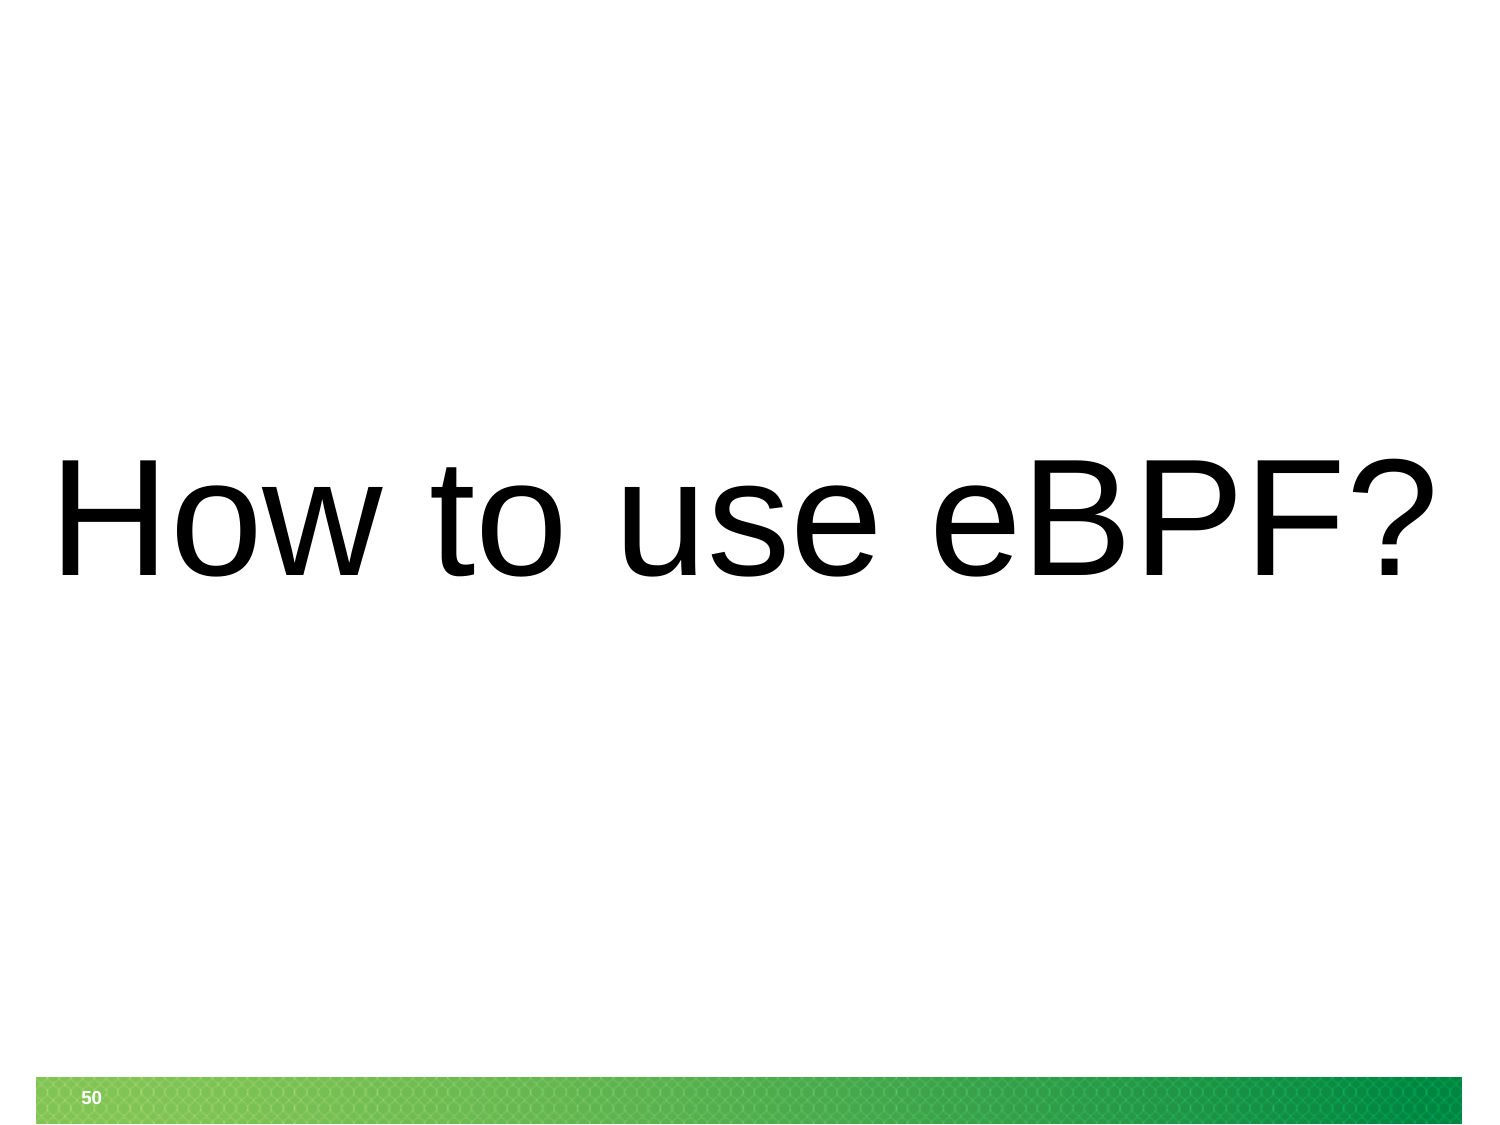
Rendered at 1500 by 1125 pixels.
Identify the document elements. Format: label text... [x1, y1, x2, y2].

text_box How to use eBPF? [35, 416, 1456, 618]
picture [36, 1077, 1462, 1124]
